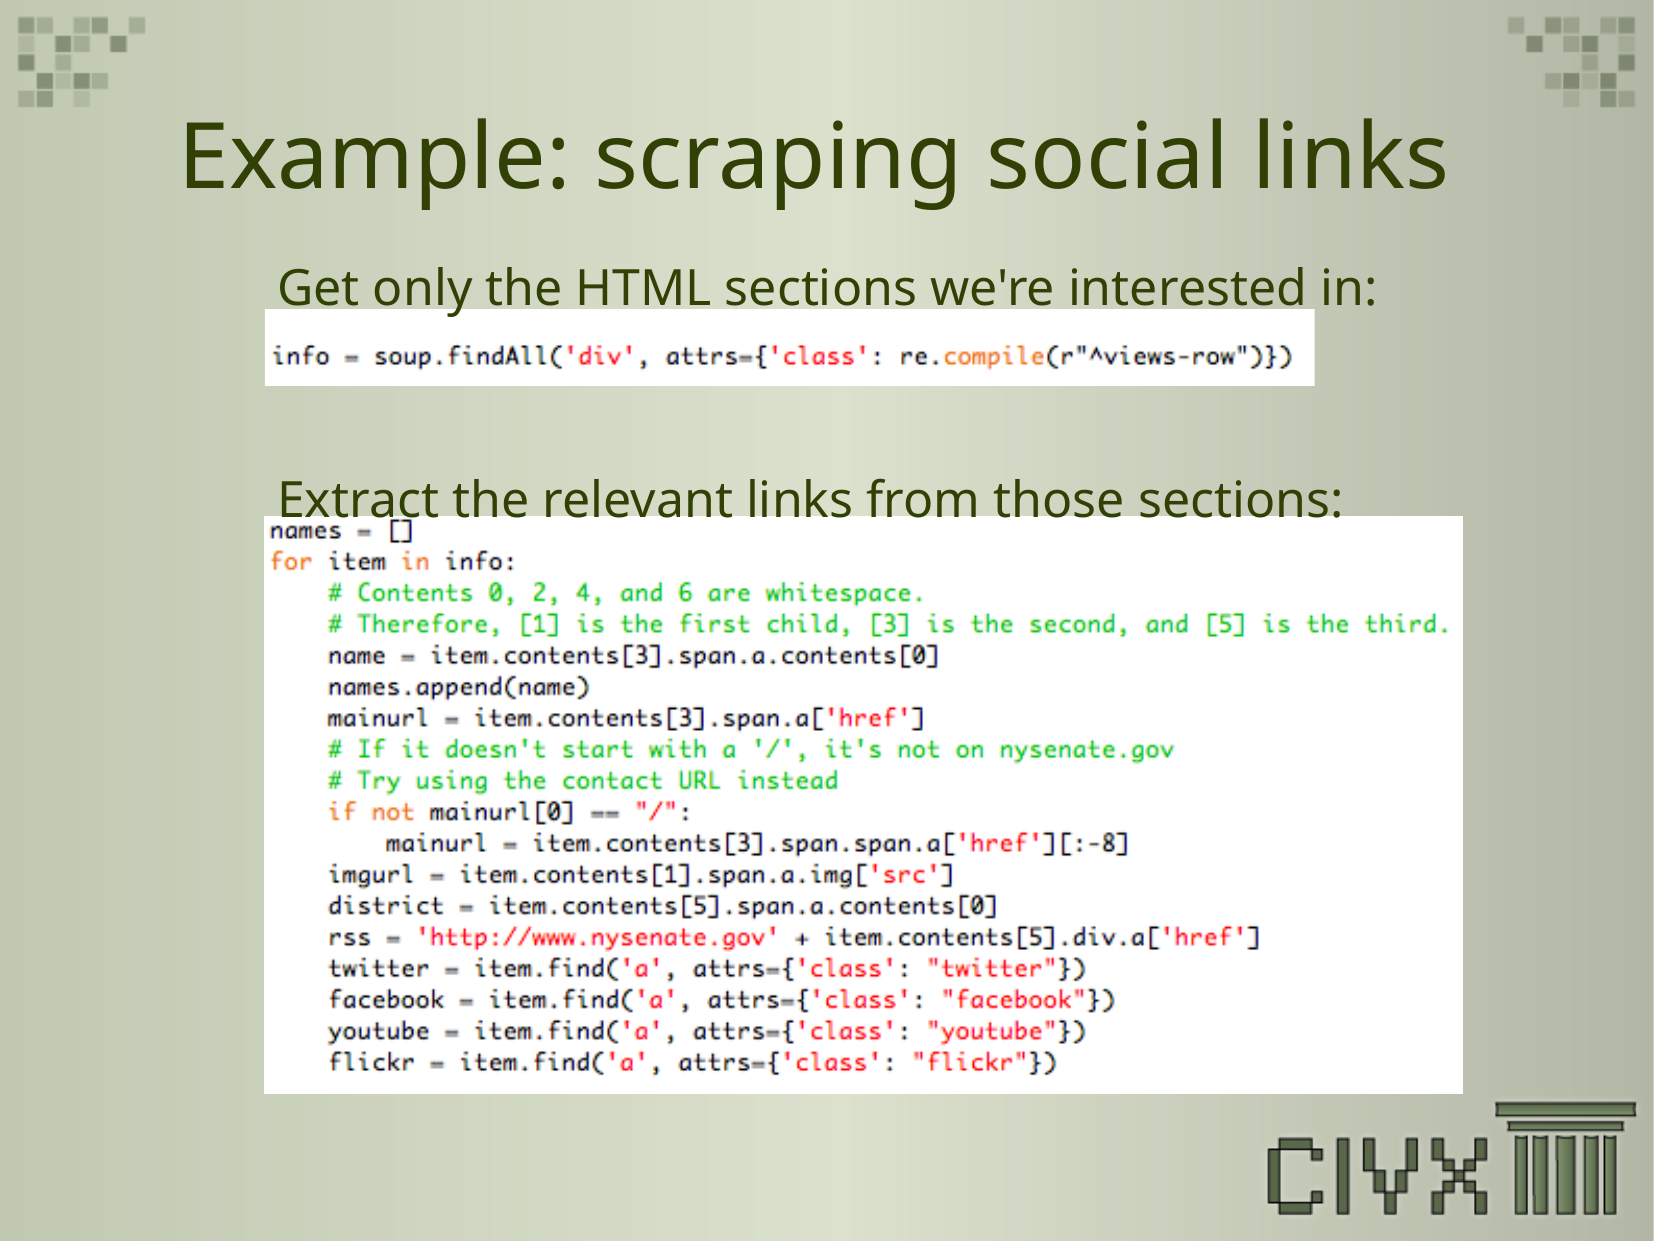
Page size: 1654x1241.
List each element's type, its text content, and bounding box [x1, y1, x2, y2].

title Example: scraping social links [82, 49, 1571, 257]
picture [0, 0, 1654, 1241]
text_box Extract the relevant links from those sections: [262, 456, 1463, 530]
text_box Get only the HTML sections we're interested in: [262, 244, 1426, 376]
